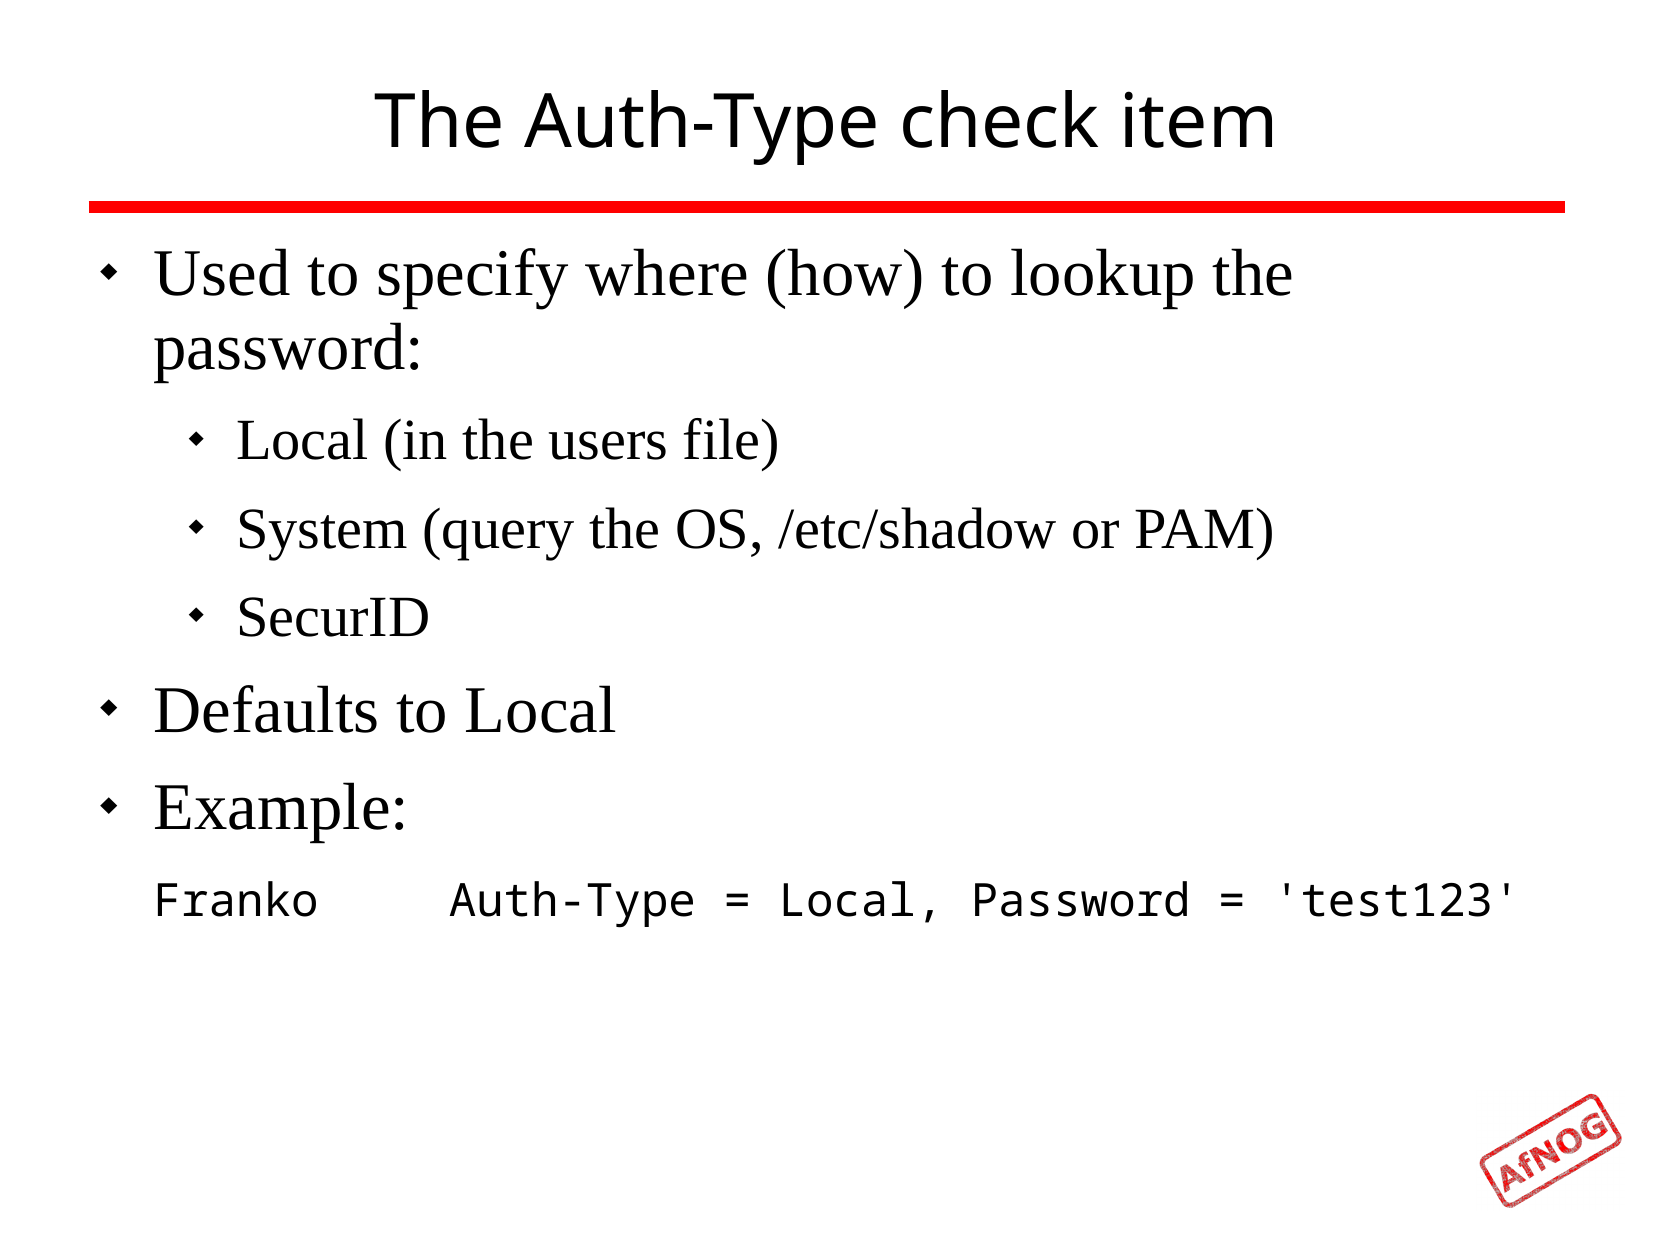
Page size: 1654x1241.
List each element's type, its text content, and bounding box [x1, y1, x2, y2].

list Used to specify where (how) to lookup the password: Local (in the users file) System (query the OS, /etc/shadow or PAM) SecurID Defaults to Local Example: Franko Auth-Type = Local, Password = 'test123' [82, 236, 1571, 1152]
picture [1476, 1090, 1625, 1211]
title The Auth-Type check item [82, 29, 1571, 207]
